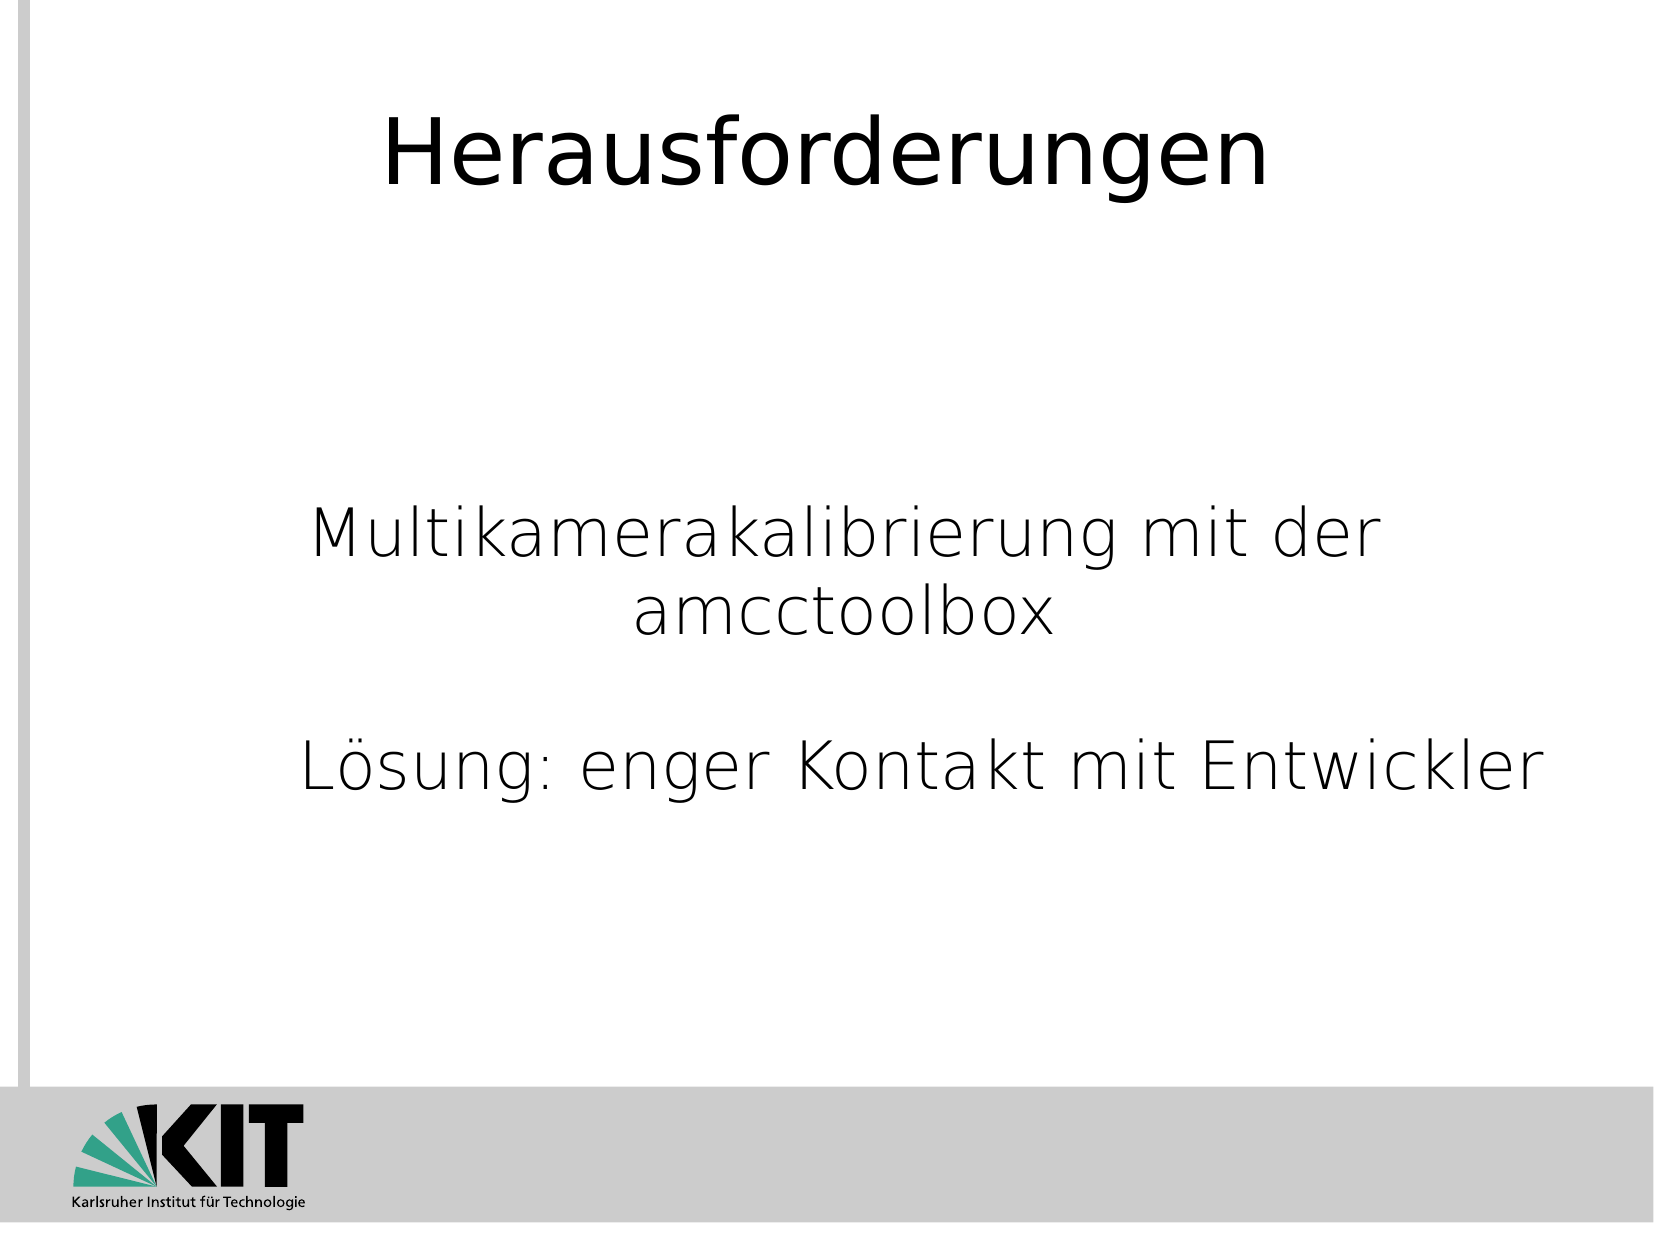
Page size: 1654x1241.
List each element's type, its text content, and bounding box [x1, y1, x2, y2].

text_box [0, 1086, 1654, 1223]
title Herausforderungen [82, 49, 1571, 257]
picture [70, 1098, 308, 1217]
subtitle Multikamerakalibrierung mit der amcctoolbox Lösung: enger Kontakt mit Entwickler [82, 290, 1571, 1010]
